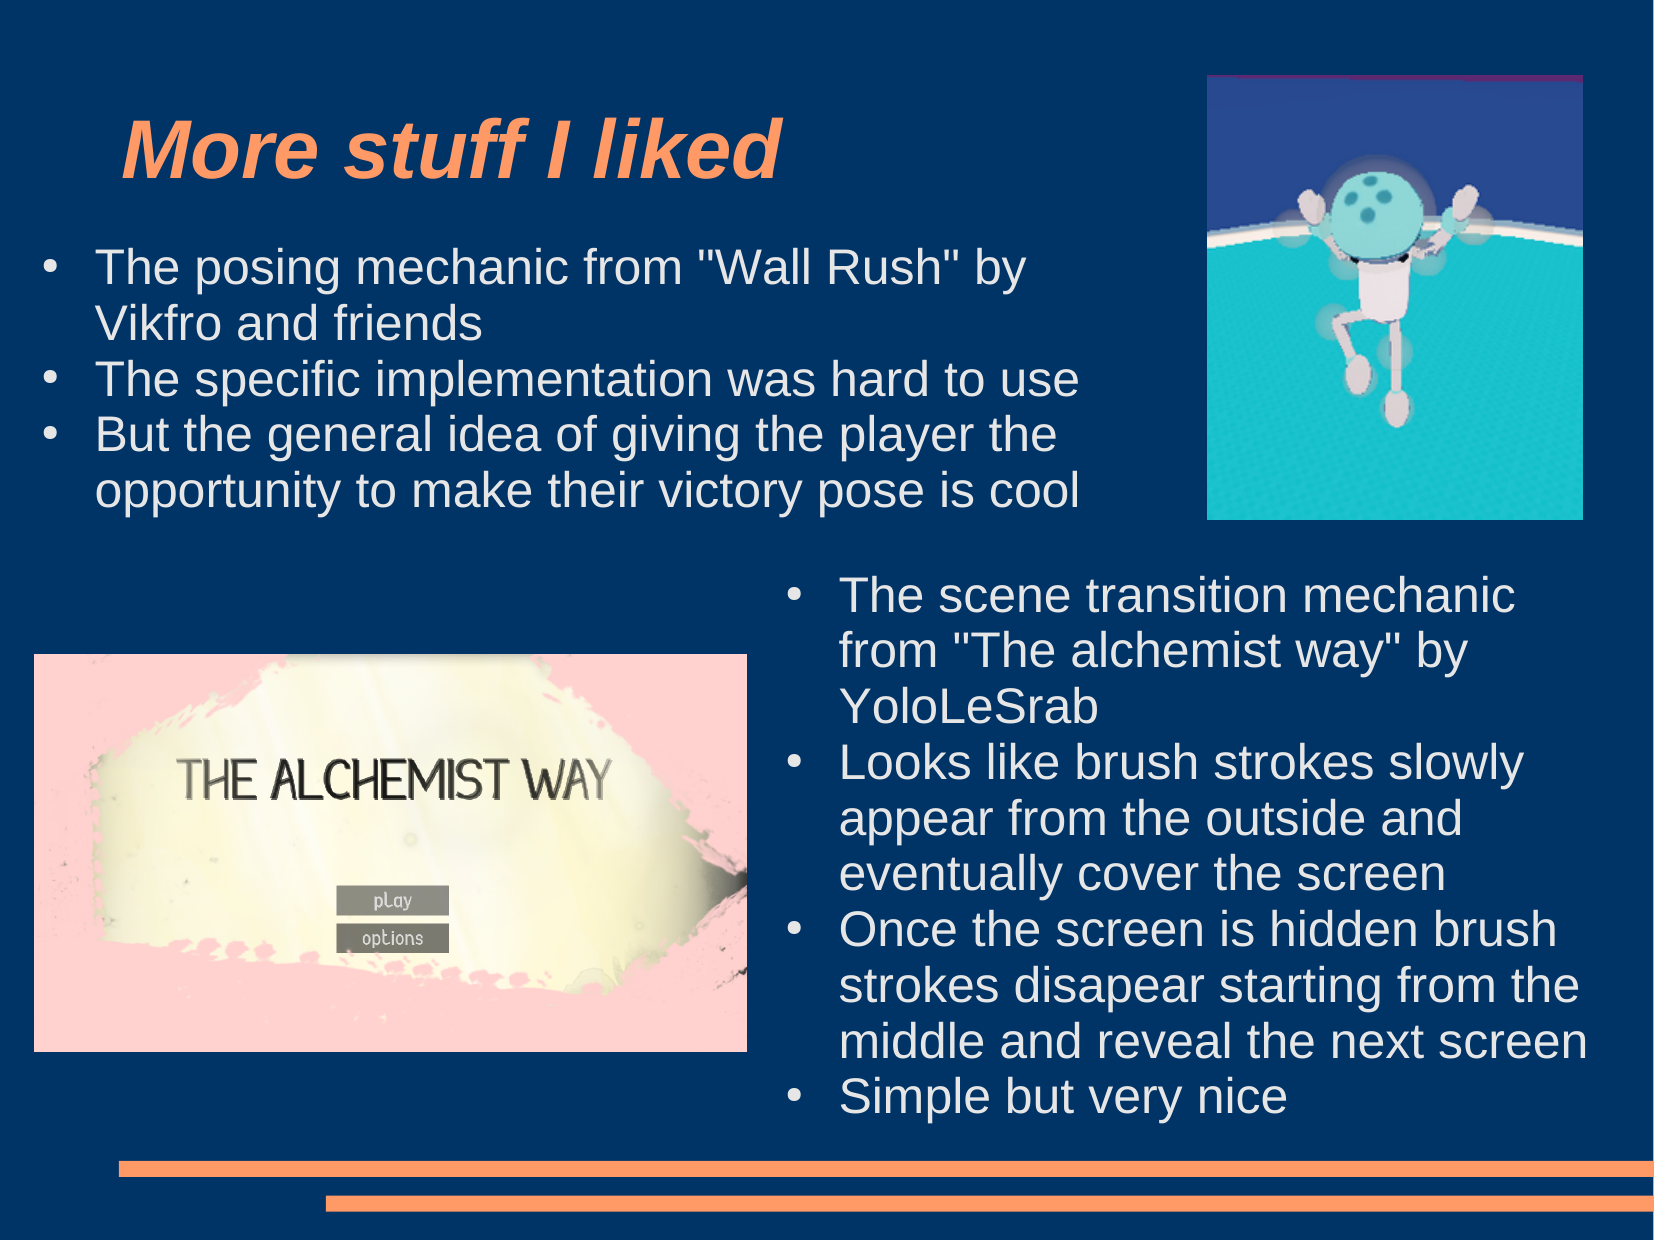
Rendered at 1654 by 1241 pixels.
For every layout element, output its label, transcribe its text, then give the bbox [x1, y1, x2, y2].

picture [34, 654, 747, 1052]
title More stuff I liked [121, 46, 1534, 254]
picture [1207, 75, 1583, 520]
text_box The scene transition mechanic from "The alchemist way" by YoloLeSrab Looks like brush strokes slowly appear from the outside and eventually cover the screen Once the screen is hidden brush strokes disapear starting from the middle and reveal the next screen Simple but very nice [767, 566, 1630, 1181]
list The posing mechanic from "Wall Rush" by Vikfro and friends The specific implementation was hard to use But the general idea of giving the player the opportunity to make their victory pose is cool [23, 239, 1123, 591]
